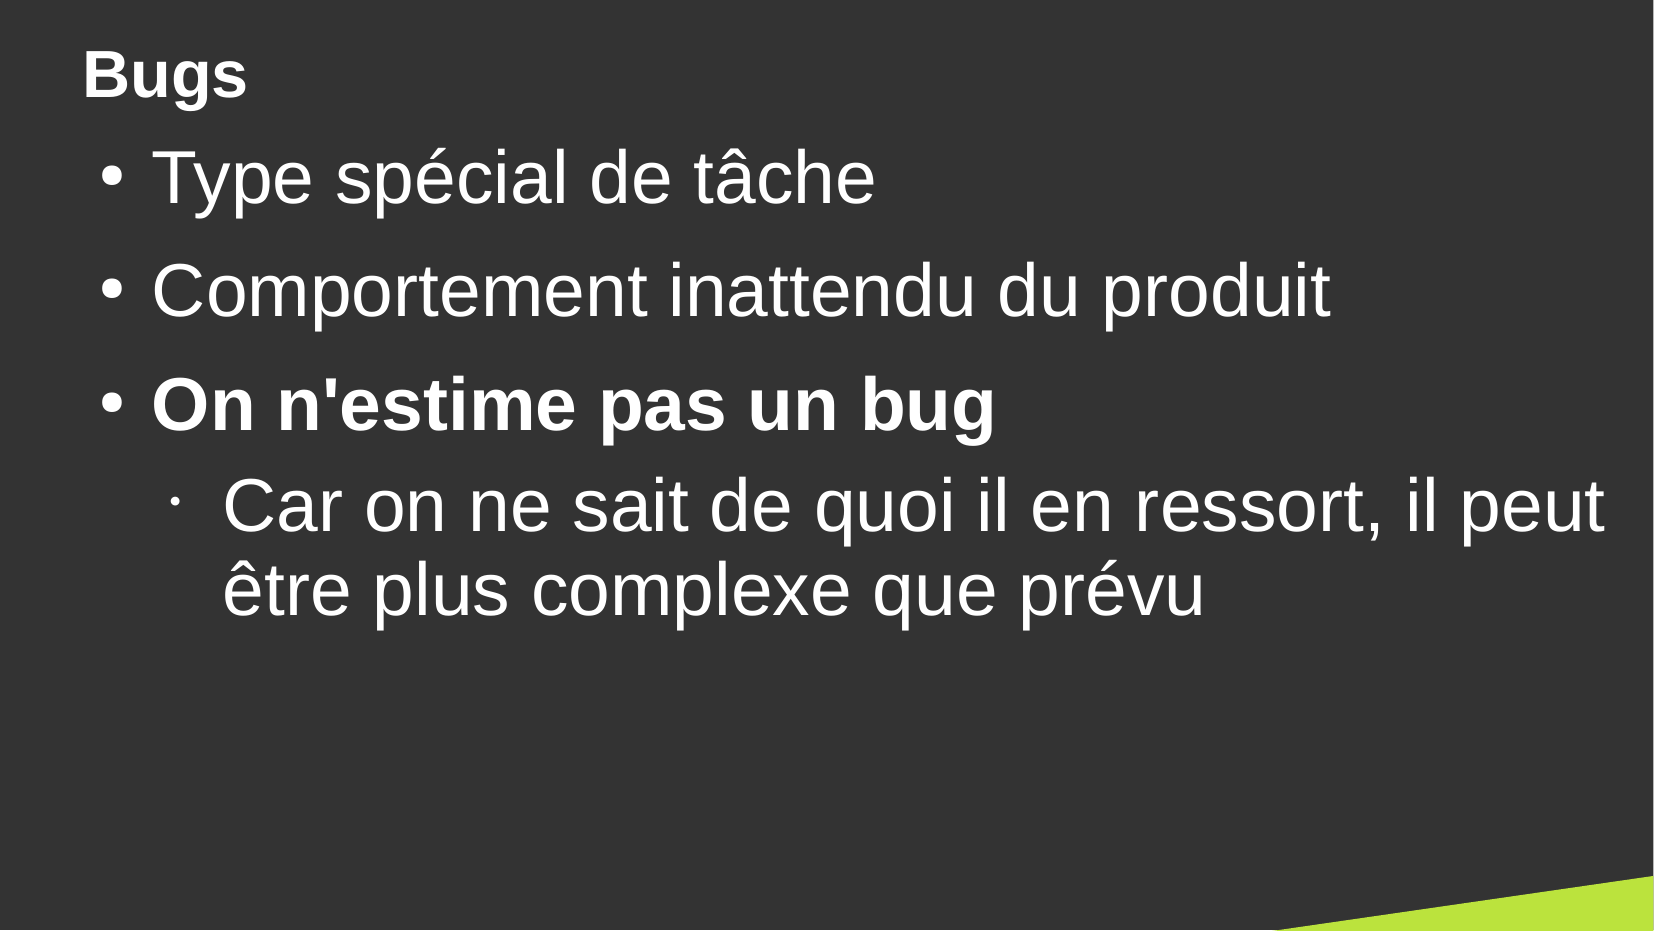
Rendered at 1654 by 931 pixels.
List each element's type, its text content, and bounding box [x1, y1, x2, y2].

title Bugs [82, 37, 1571, 122]
text_box [1271, 875, 1654, 931]
list Type spécial de tâche Comportement inattendu du produit On n'estime pas un bug Car on ne sait de quoi il en ressort, il peut être plus complexe que prévu [80, 135, 1620, 697]
